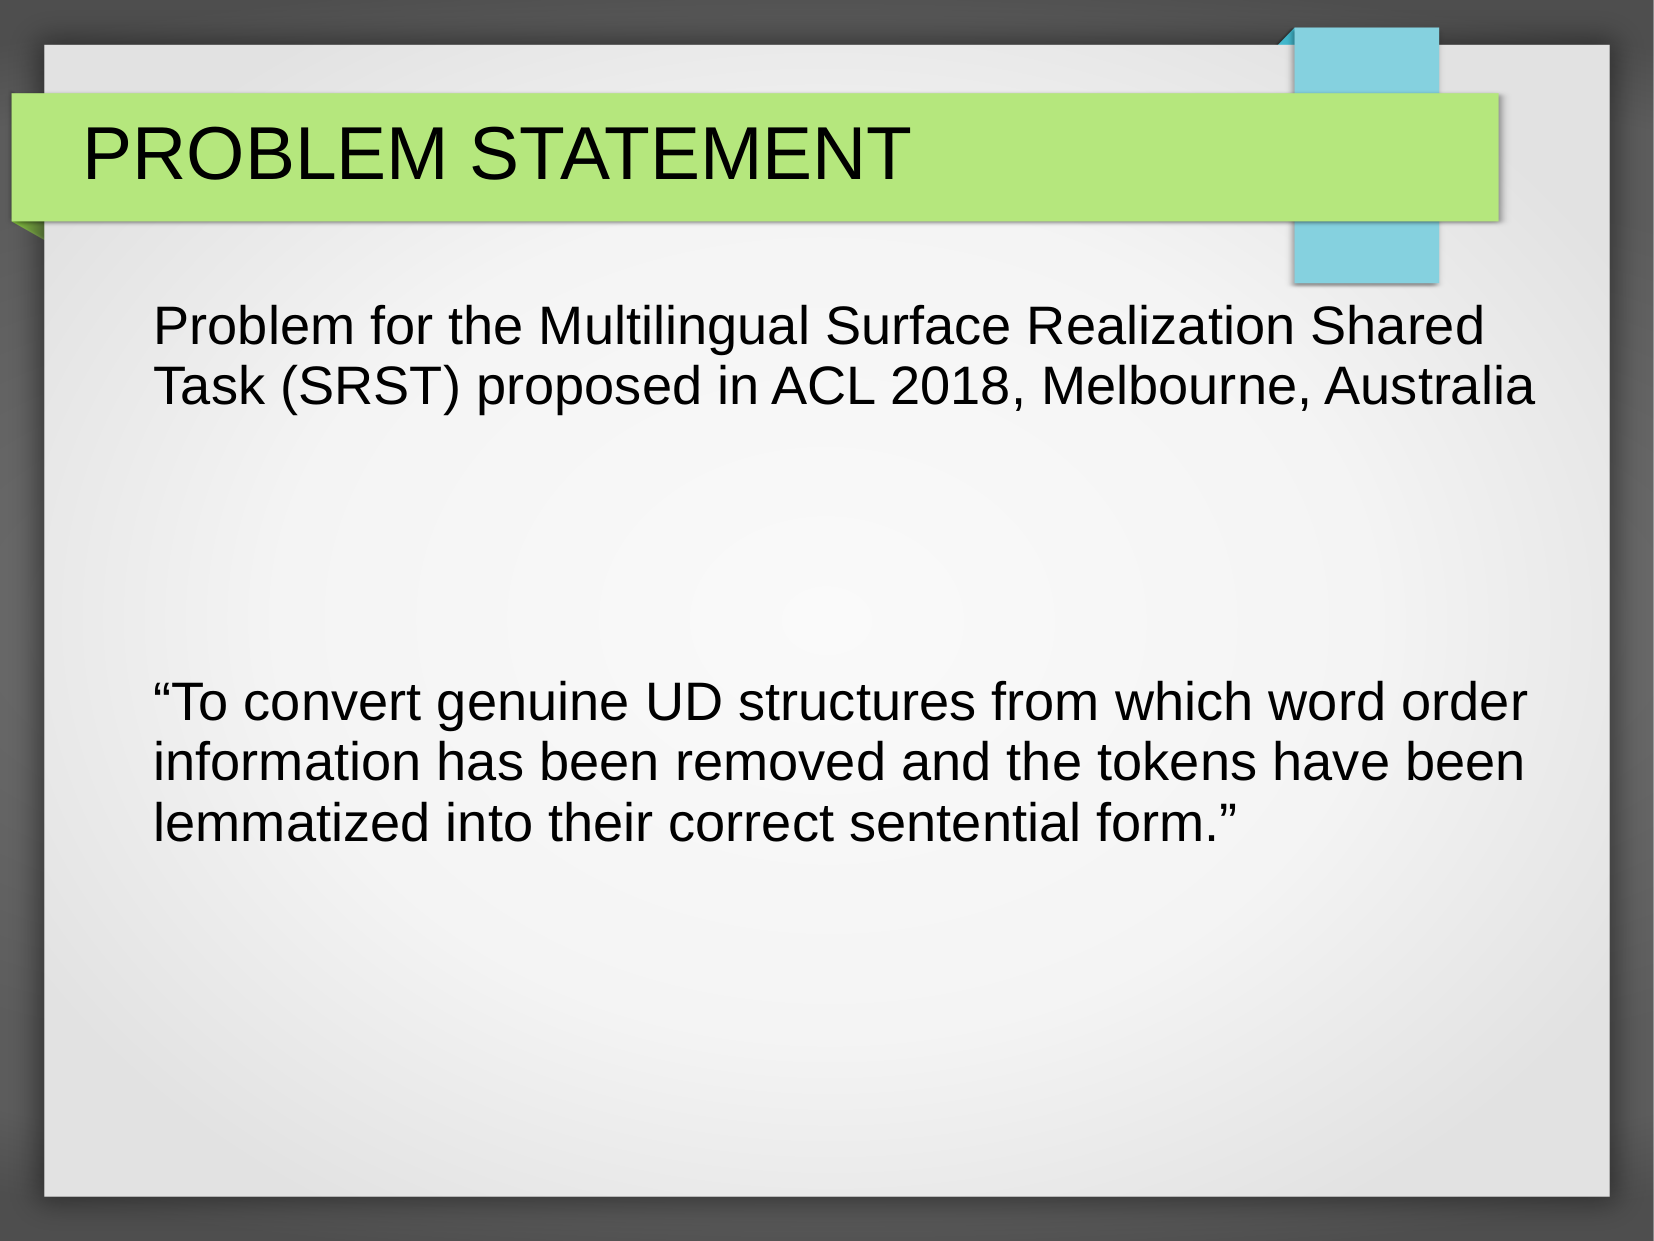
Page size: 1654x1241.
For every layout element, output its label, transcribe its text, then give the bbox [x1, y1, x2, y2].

list “To convert genuine UD structures from which word order information has been removed and the tokens have been lemmatized into their correct sentential form.” [82, 670, 1571, 1015]
list Problem for the Multilingual Surface Realization Shared Task (SRST) proposed in ACL 2018, Melbourne, Australia [82, 295, 1571, 639]
title PROBLEM STATEMENT [82, 94, 1264, 213]
picture [0, 0, 1654, 1241]
